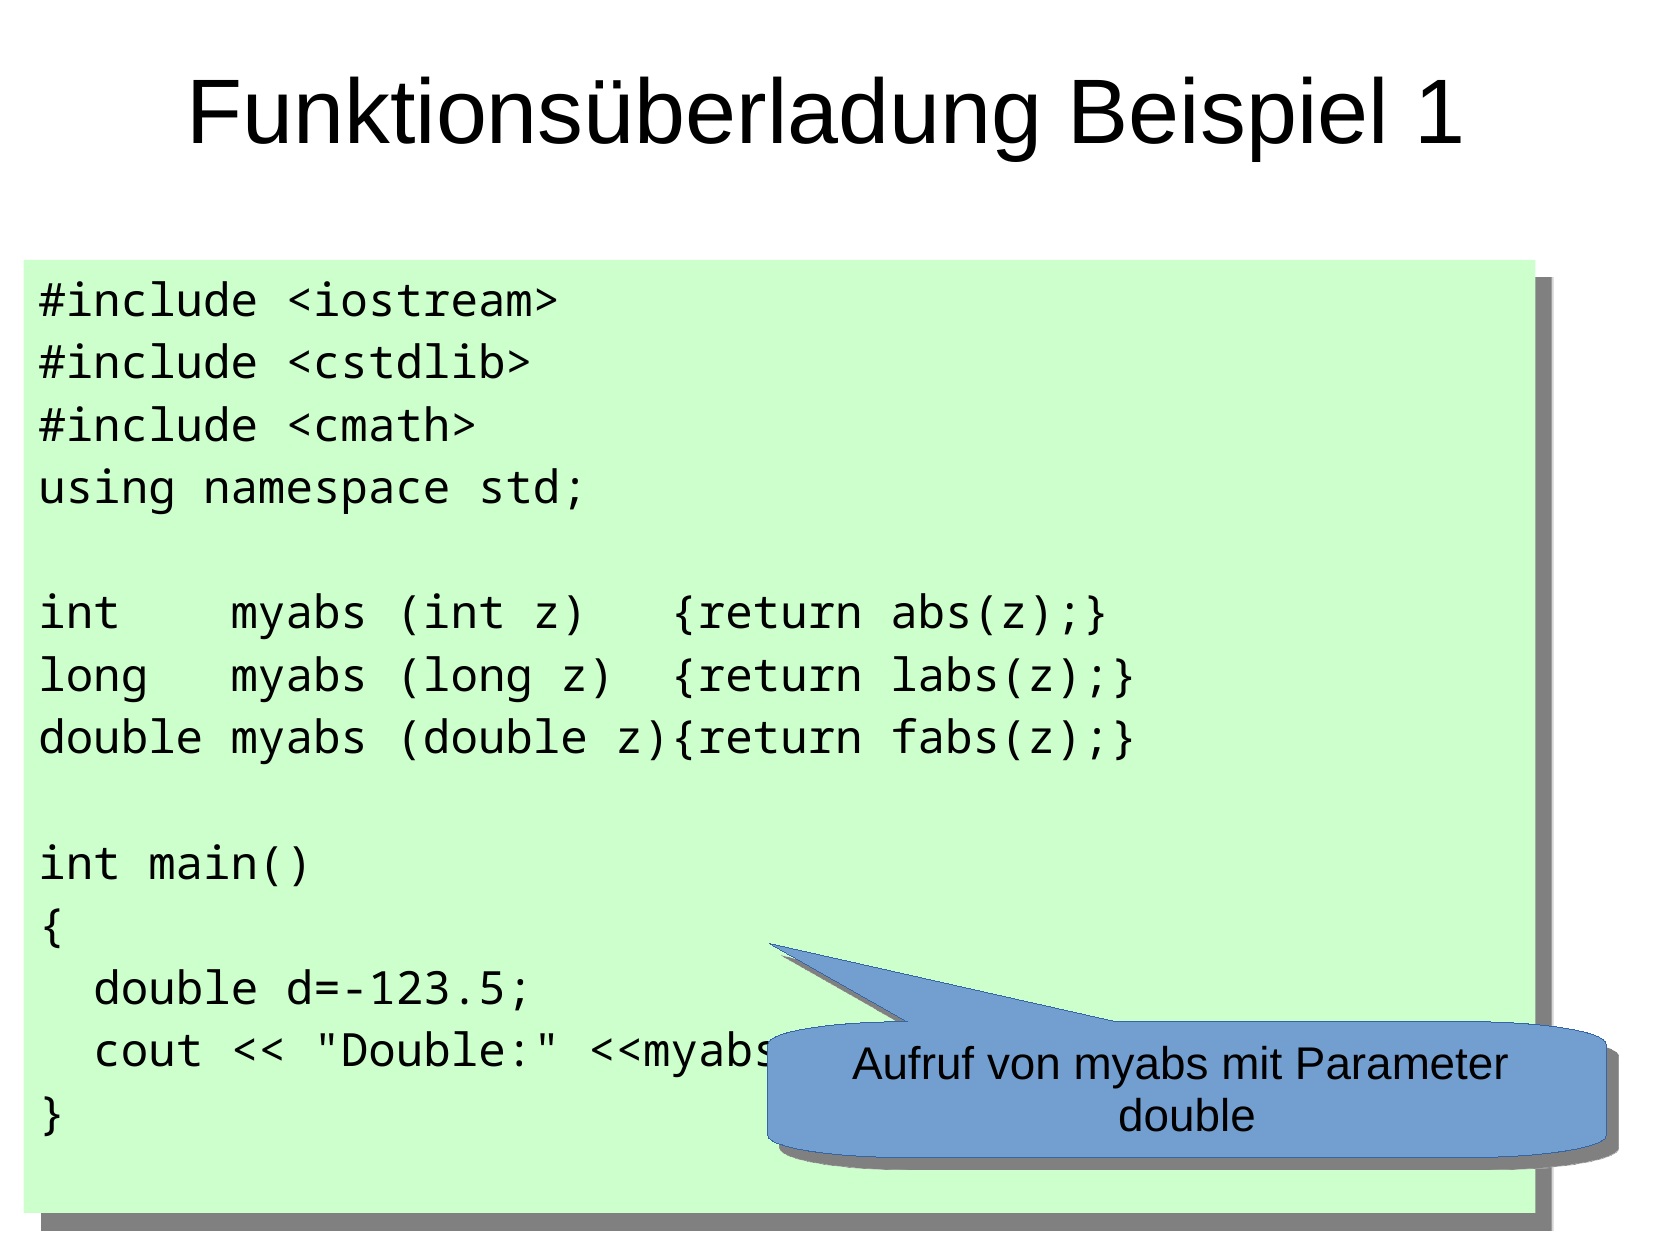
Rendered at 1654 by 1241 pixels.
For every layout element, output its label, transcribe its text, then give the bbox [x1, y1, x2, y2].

text_box Aufruf von myabs mit Parameter double [767, 943, 1607, 1158]
title Funktionsüberladung Beispiel 1 [82, 8, 1571, 216]
text_box #include <iostream> #include <cstdlib> #include <cmath> using namespace std; int myabs (int z) {return abs(z);} long myabs (long z) {return labs(z);} double myabs (double z){return fabs(z);} int main() { double d=-123.5; cout << "Double:" <<myabs(d)<<endl; } [23, 259, 1536, 1075]
